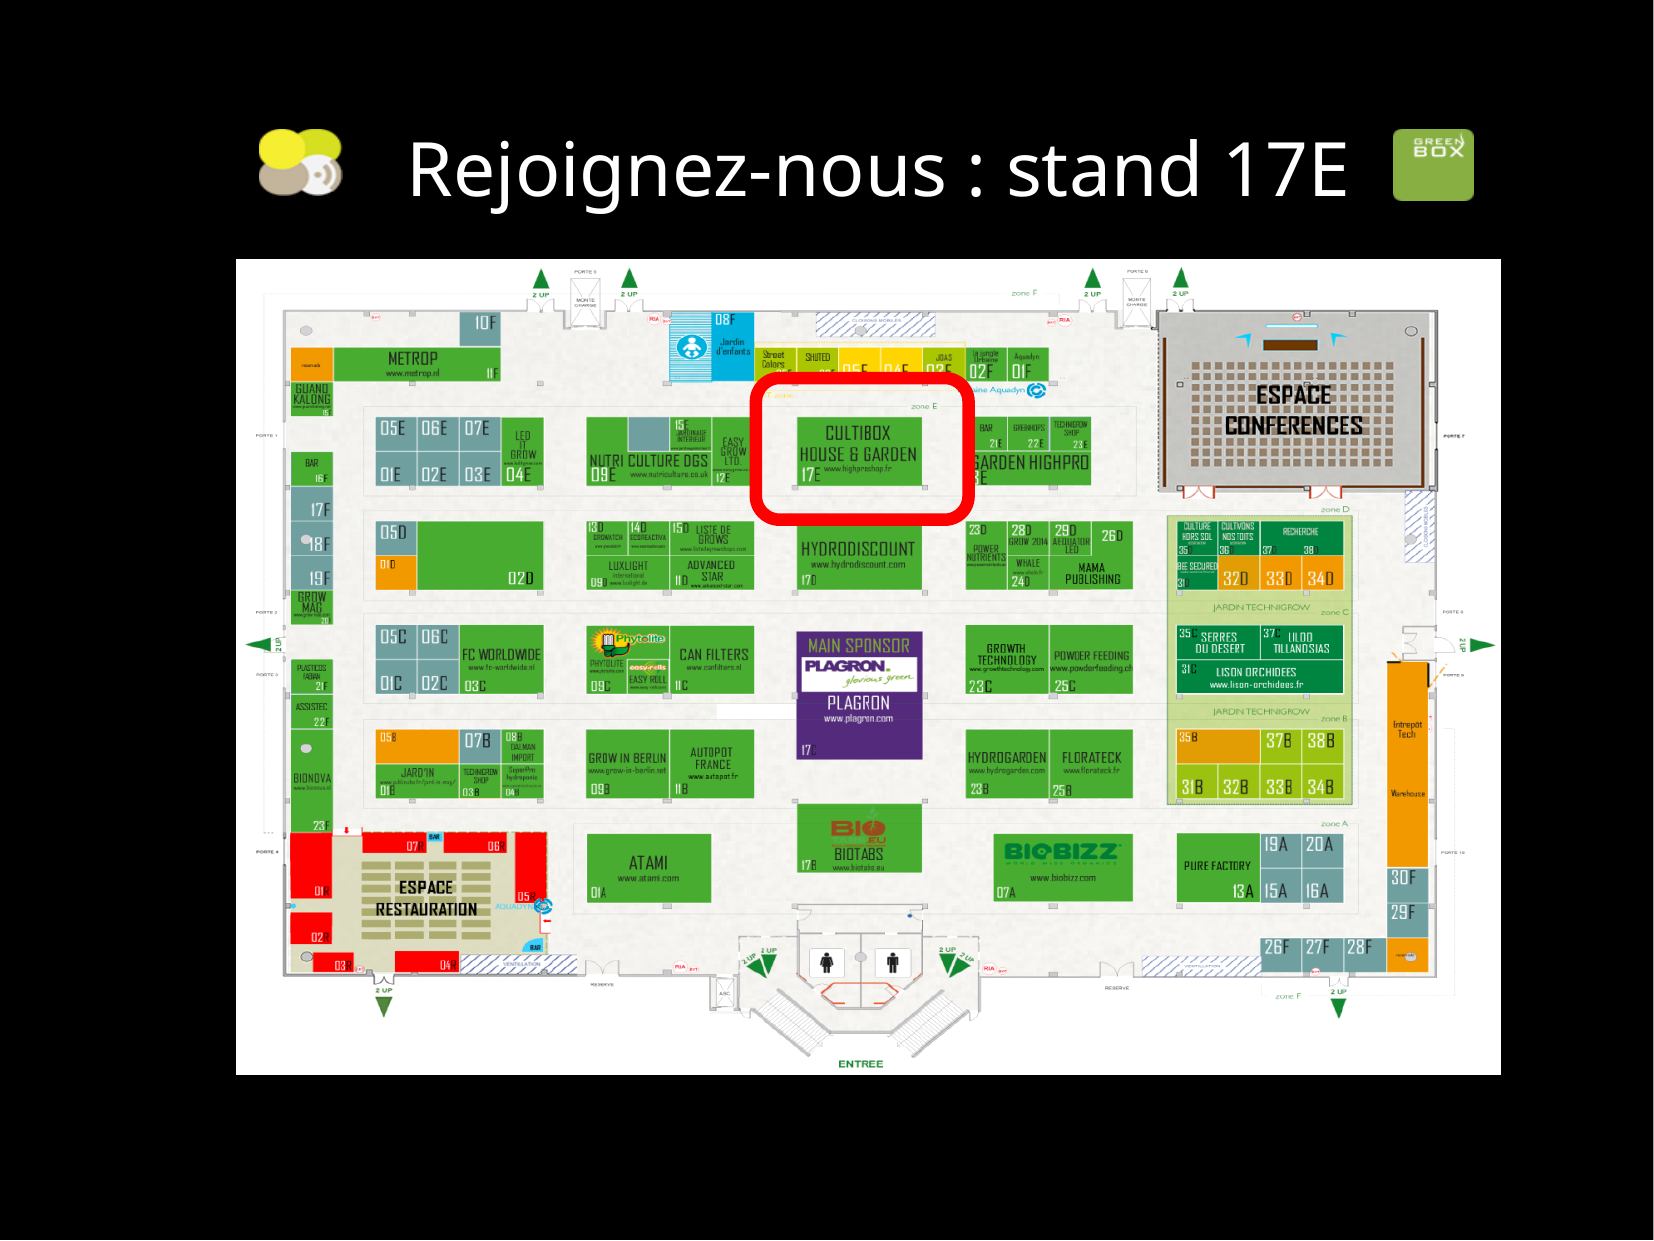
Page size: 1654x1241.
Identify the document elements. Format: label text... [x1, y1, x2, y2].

picture [1393, 129, 1474, 201]
picture [259, 129, 343, 196]
picture [236, 259, 1501, 1075]
text_box Rejoignez-nous : stand 17E [389, 122, 1369, 213]
